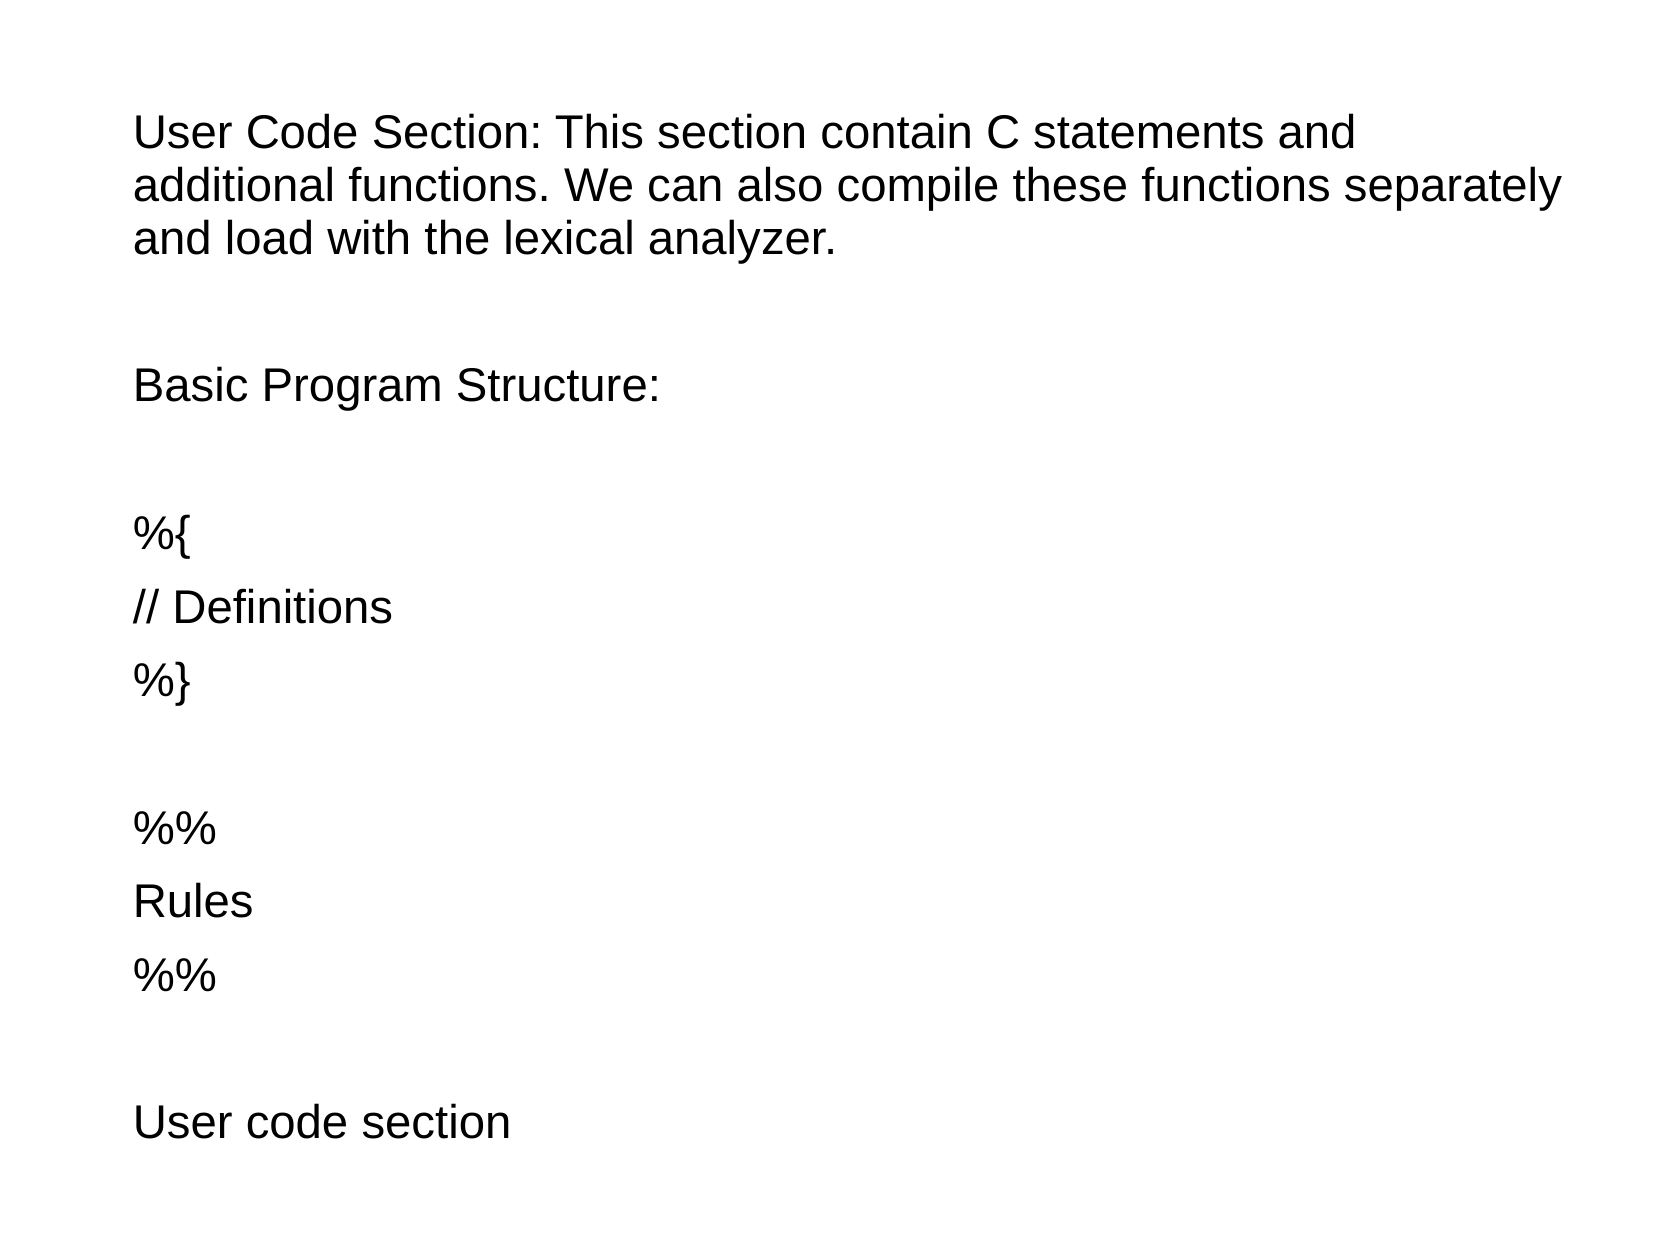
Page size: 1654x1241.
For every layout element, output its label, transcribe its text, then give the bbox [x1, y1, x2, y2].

list User Code Section: This section contain C statements and additional functions. We can also compile these functions separately and load with the lexical analyzer. Basic Program Structure: %{ // Definitions %} %% Rules %% User code section [82, 106, 1571, 1158]
